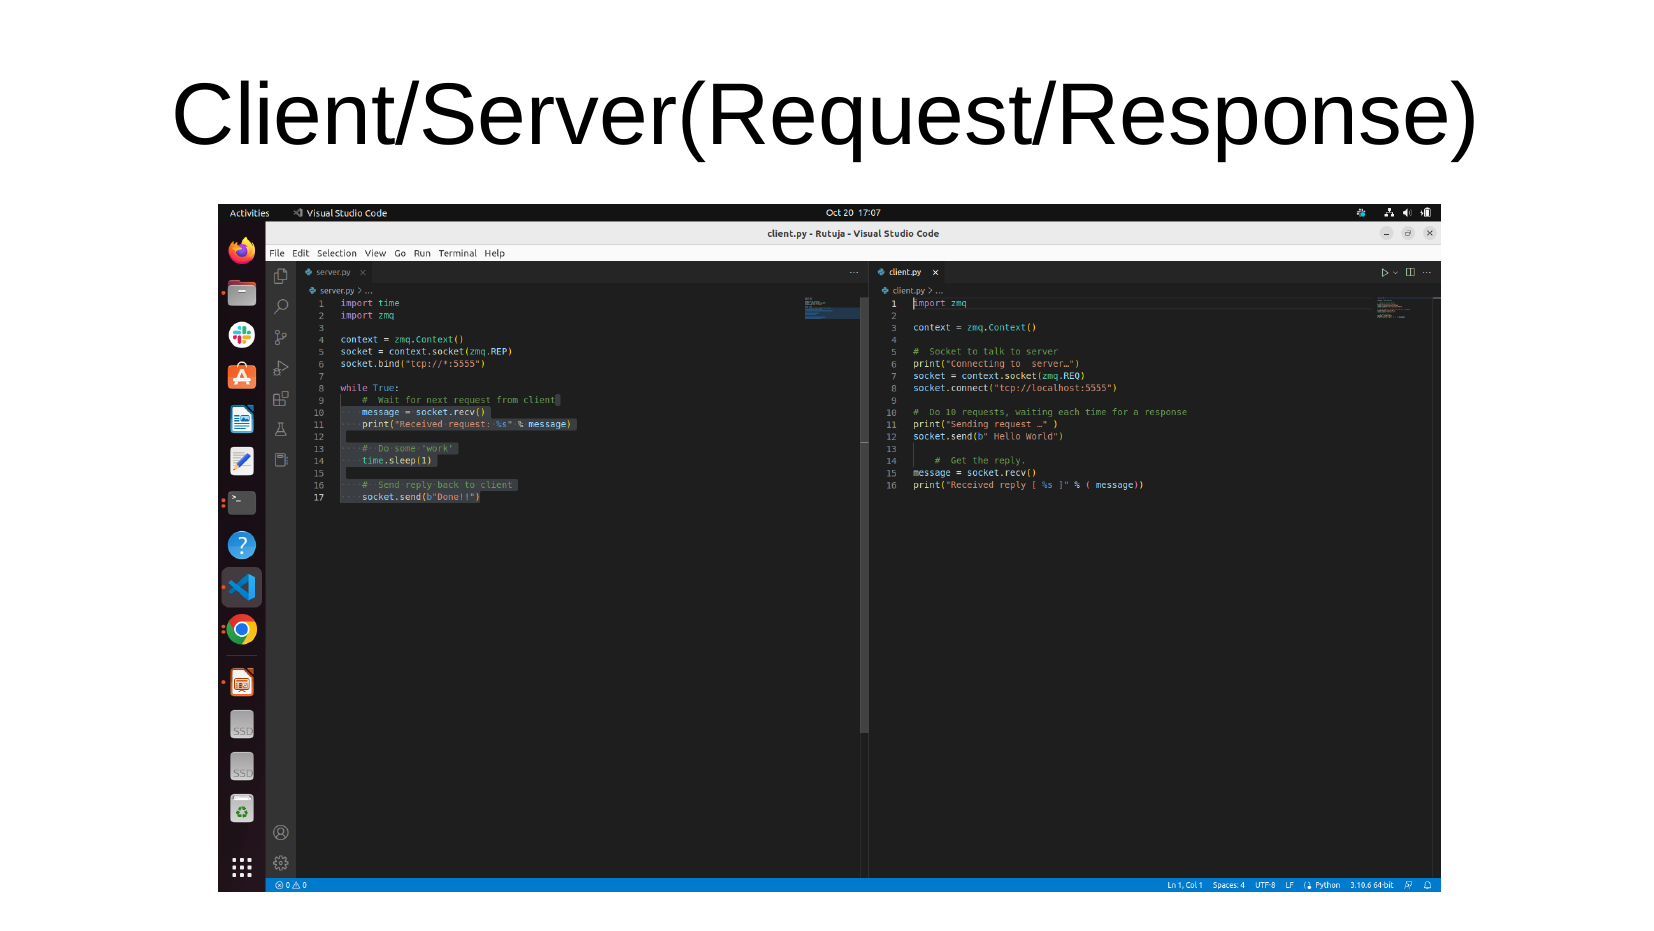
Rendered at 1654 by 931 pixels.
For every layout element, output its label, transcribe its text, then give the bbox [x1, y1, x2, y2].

title Client/Server(Request/Response) [82, 37, 1571, 193]
picture [218, 204, 1441, 892]
